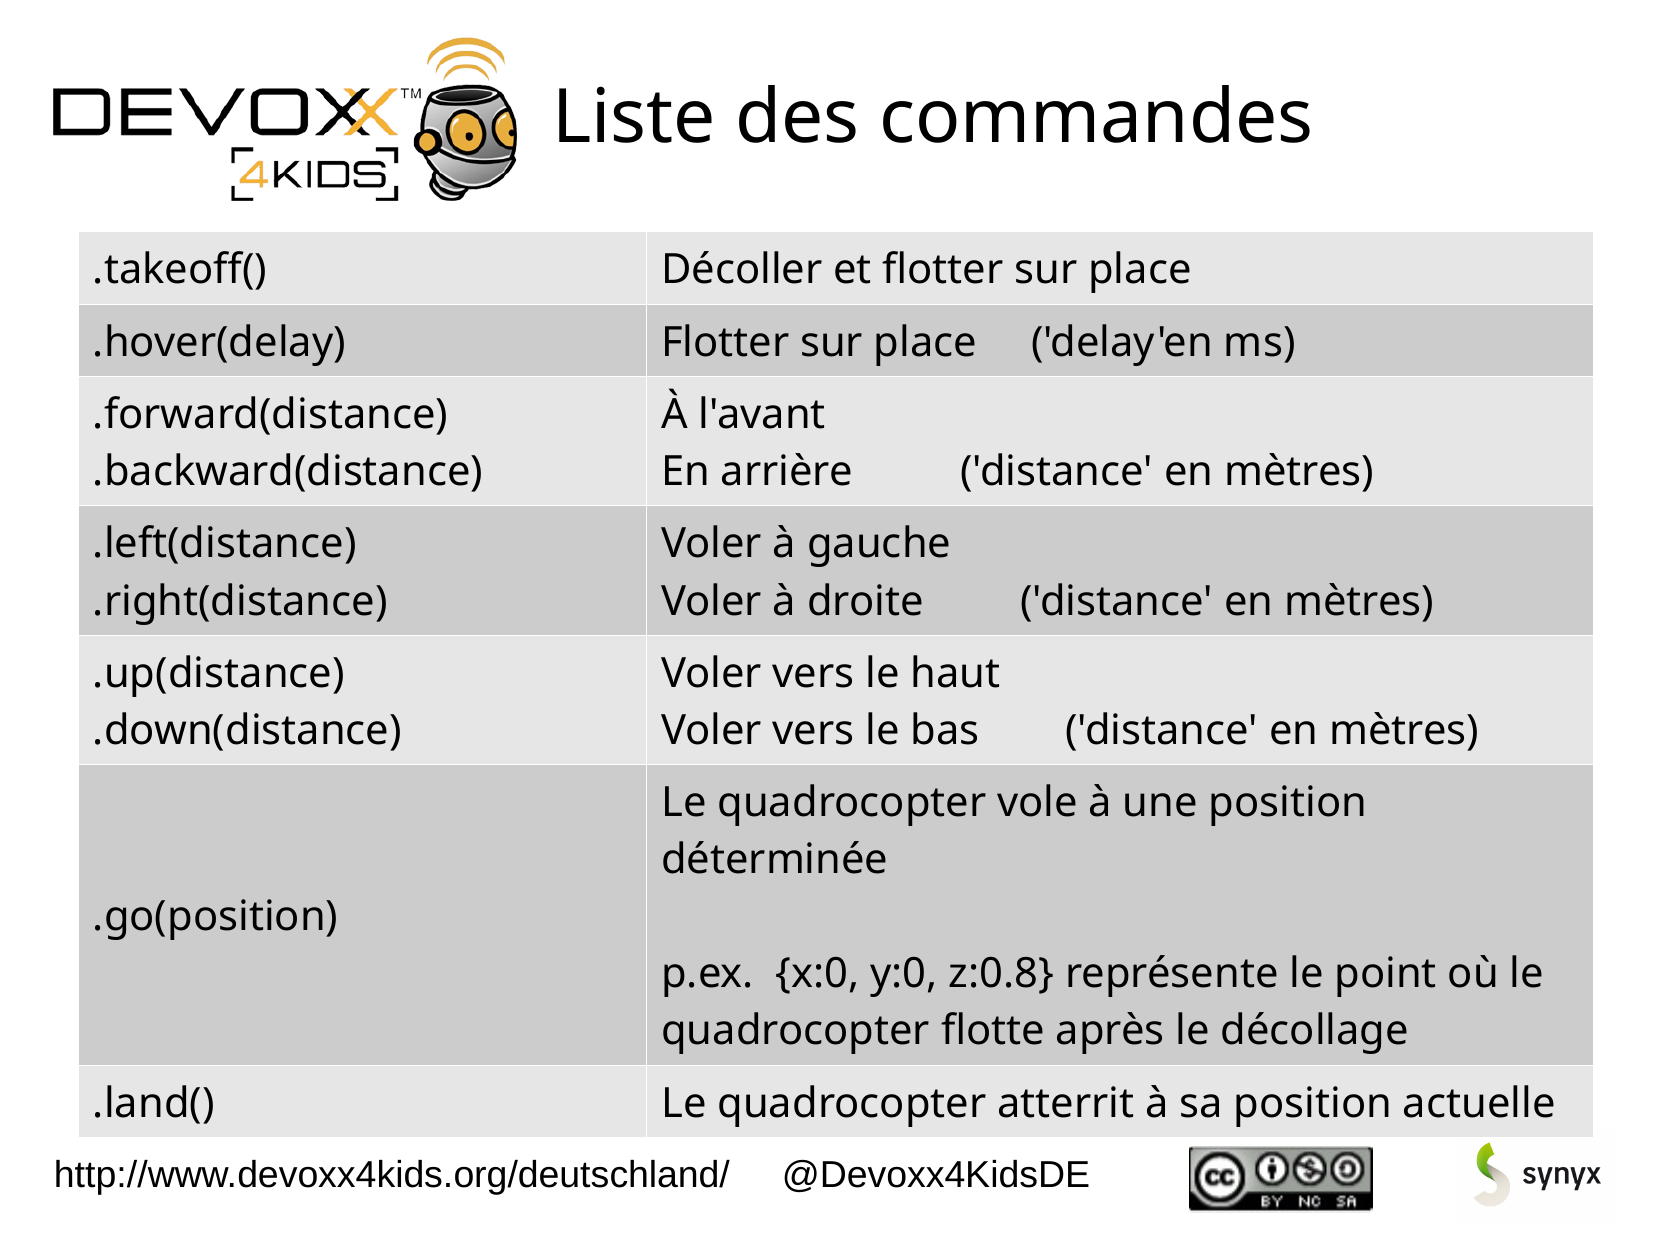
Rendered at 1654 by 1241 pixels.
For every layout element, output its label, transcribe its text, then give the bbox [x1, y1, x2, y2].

table_cell À l'avant En arrière ('distance' en mètres) [647, 377, 1593, 505]
picture [1455, 1128, 1616, 1223]
table_header .takeoff() [79, 232, 646, 304]
table_cell Voler vers le haut Voler vers le bas ('distance' en mètres) [647, 636, 1593, 764]
title Liste des commandes [537, 60, 1603, 187]
table_cell .left(distance) .right(distance) [79, 506, 646, 635]
table_cell .hover(delay) [79, 305, 646, 376]
table_cell Le quadrocopter atterrit à sa position actuelle [647, 1066, 1593, 1137]
table_cell Le quadrocopter vole à une position déterminée p.ex. {x:0, y:0, z:0.8} représente le point où le quadrocopter flotte après le décollage [647, 765, 1593, 1065]
table_cell Flotter sur place ('delay'en ms) [647, 305, 1593, 376]
table_header Décoller et flotter sur place [647, 232, 1593, 304]
picture [1189, 1146, 1373, 1213]
table_cell .up(distance) .down(distance) [79, 636, 646, 764]
table_cell .land() [79, 1066, 646, 1137]
picture [53, 37, 517, 201]
table_cell .go(position) [79, 765, 646, 1065]
table_cell Voler à gauche Voler à droite ('distance' en mètres) [647, 506, 1593, 635]
table_cell .forward(distance) .backward(distance) [79, 377, 646, 505]
